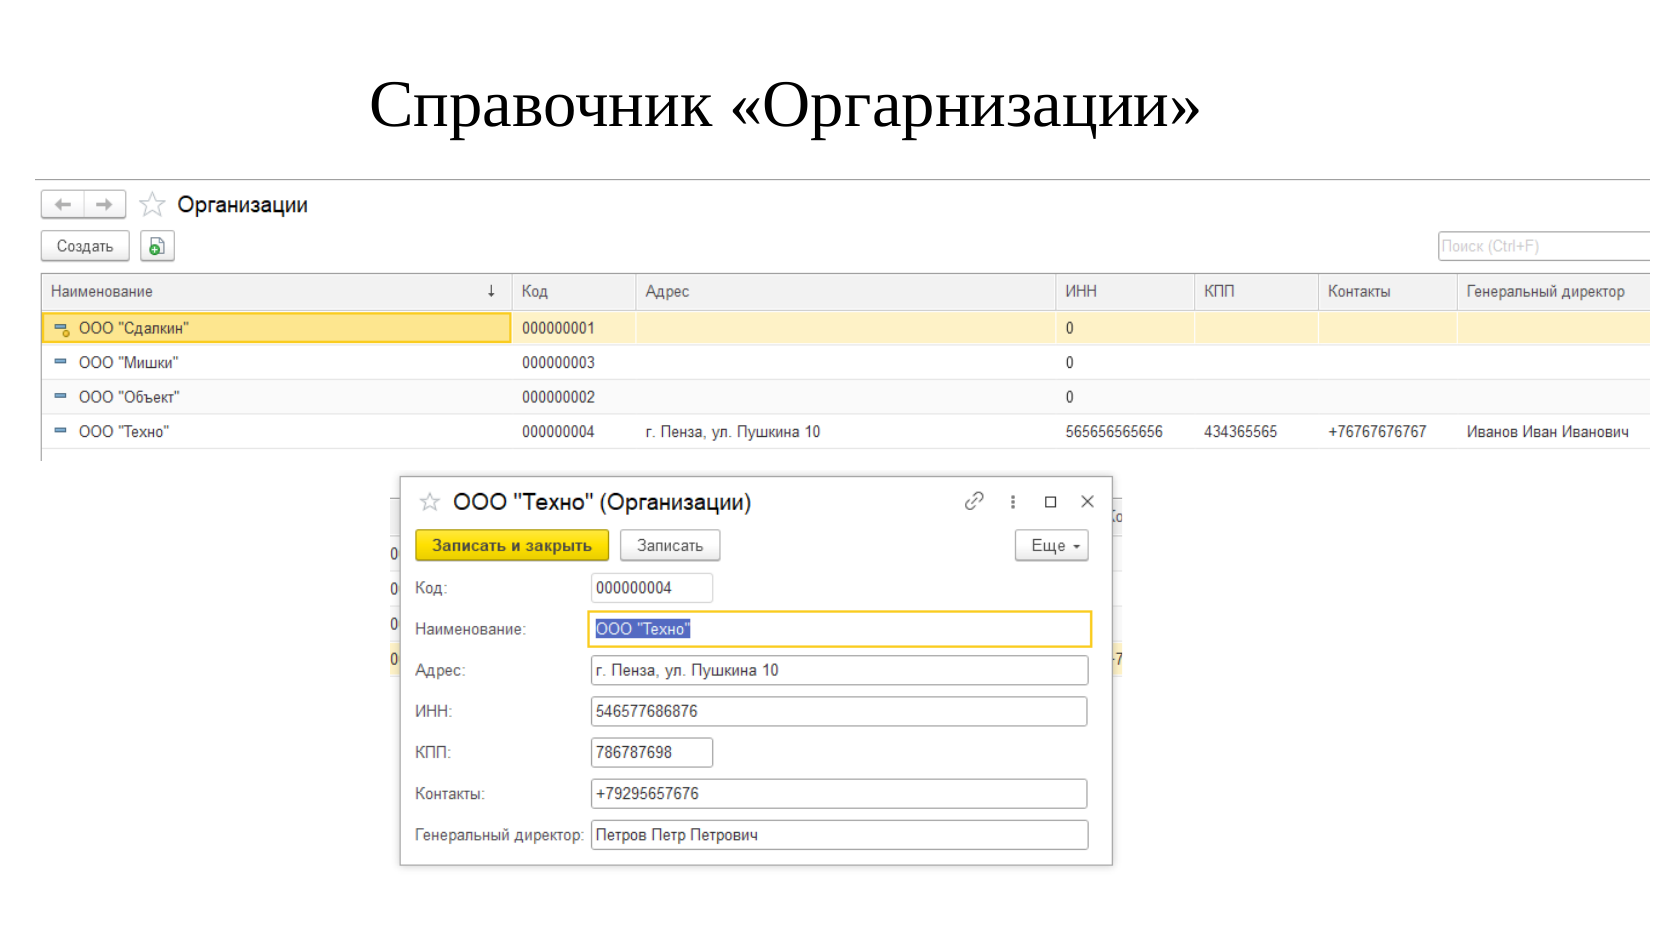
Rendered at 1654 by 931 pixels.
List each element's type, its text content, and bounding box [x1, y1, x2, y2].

text_box Справочник «Оргарнизации» [354, 59, 1654, 149]
picture [389, 470, 1123, 883]
picture [35, 179, 1650, 461]
